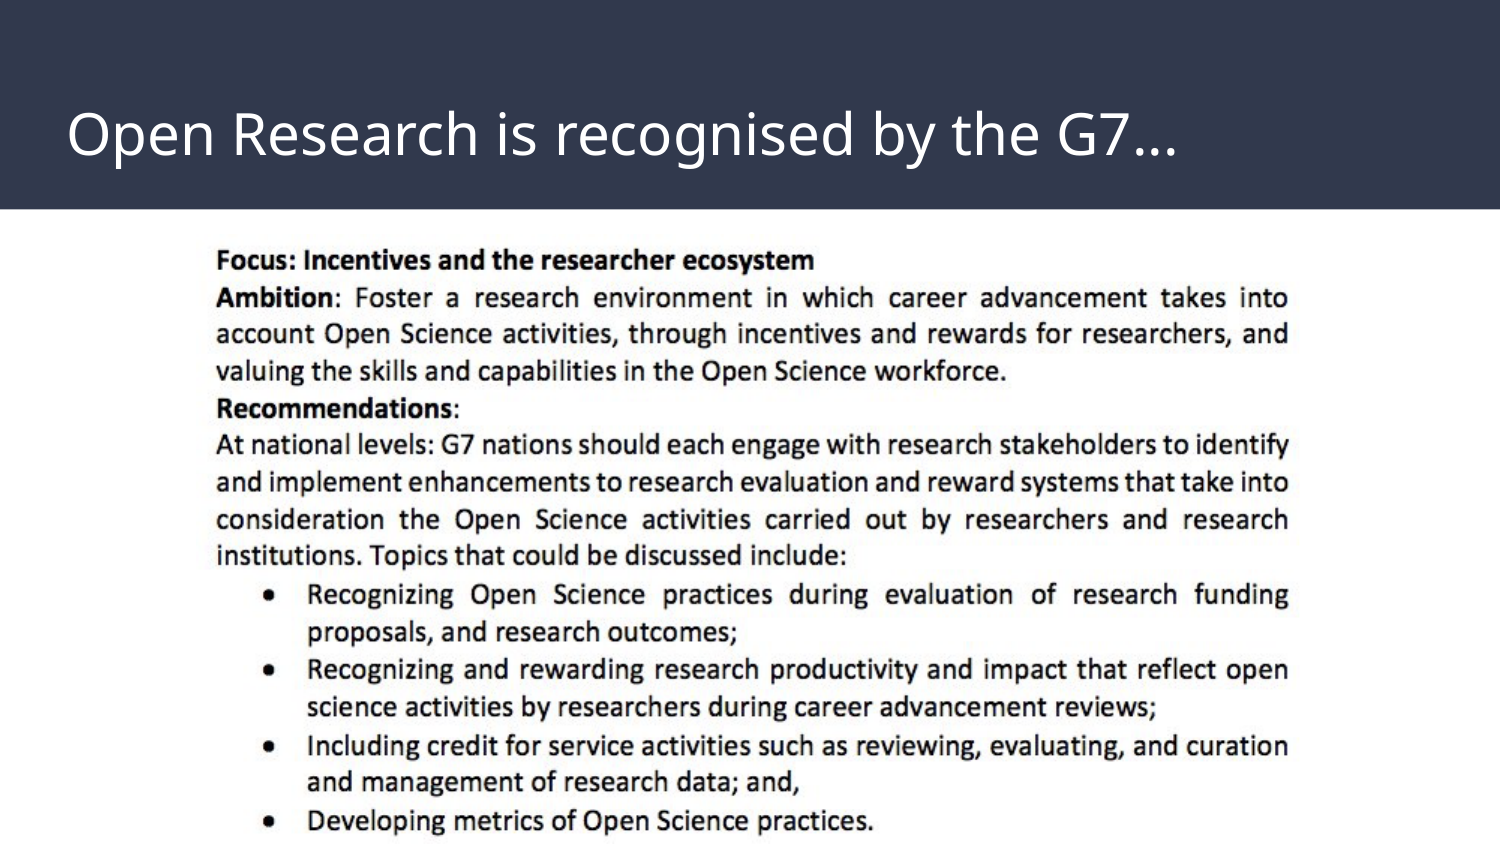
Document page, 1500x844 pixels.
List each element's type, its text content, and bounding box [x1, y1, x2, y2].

picture [196, 234, 1304, 844]
title Open Research is recognised by the G7... [51, 82, 1449, 185]
